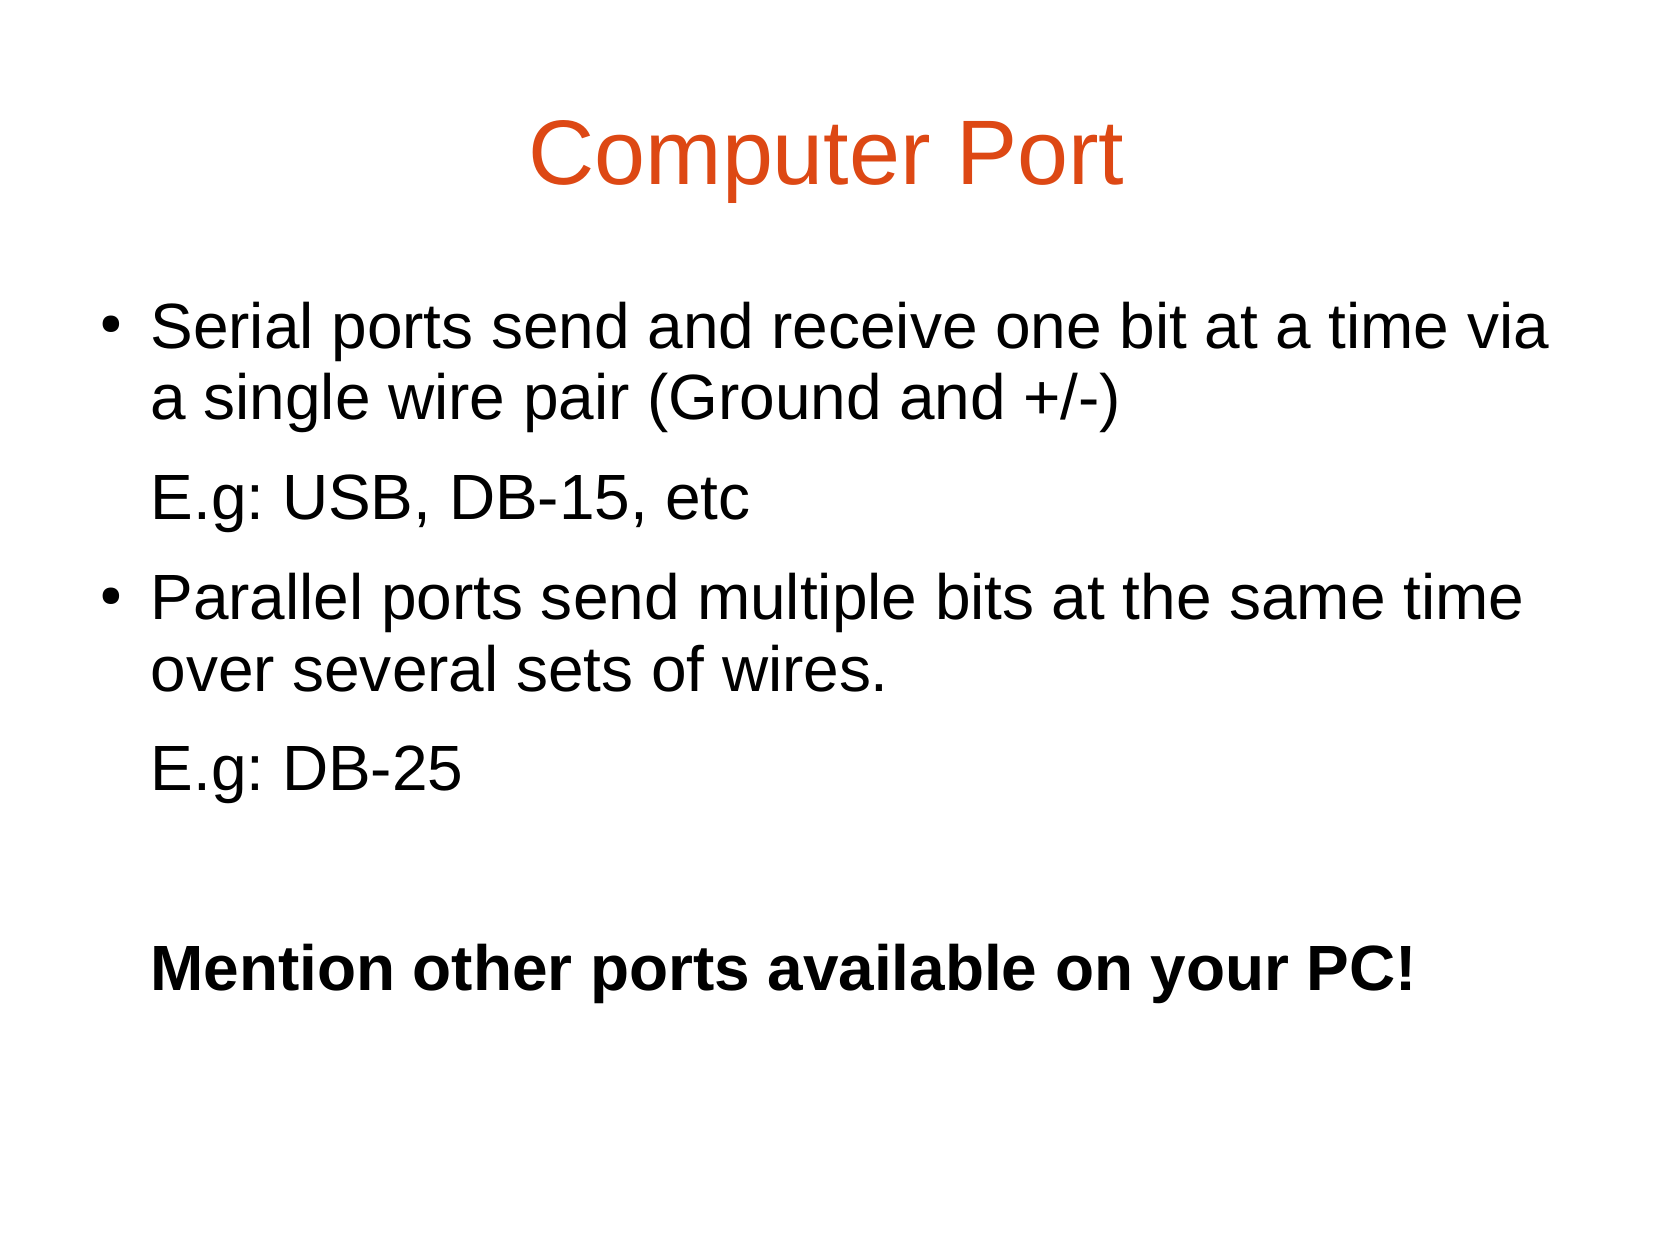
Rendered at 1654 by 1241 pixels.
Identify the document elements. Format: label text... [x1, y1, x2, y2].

list Serial ports send and receive one bit at a time via a single wire pair (Ground and +/-) E.g: USB, DB-15, etc Parallel ports send multiple bits at the same time over several sets of wires. E.g: DB-25 Mention other ports available on your PC! [82, 290, 1571, 1010]
title Computer Port [82, 49, 1571, 257]
